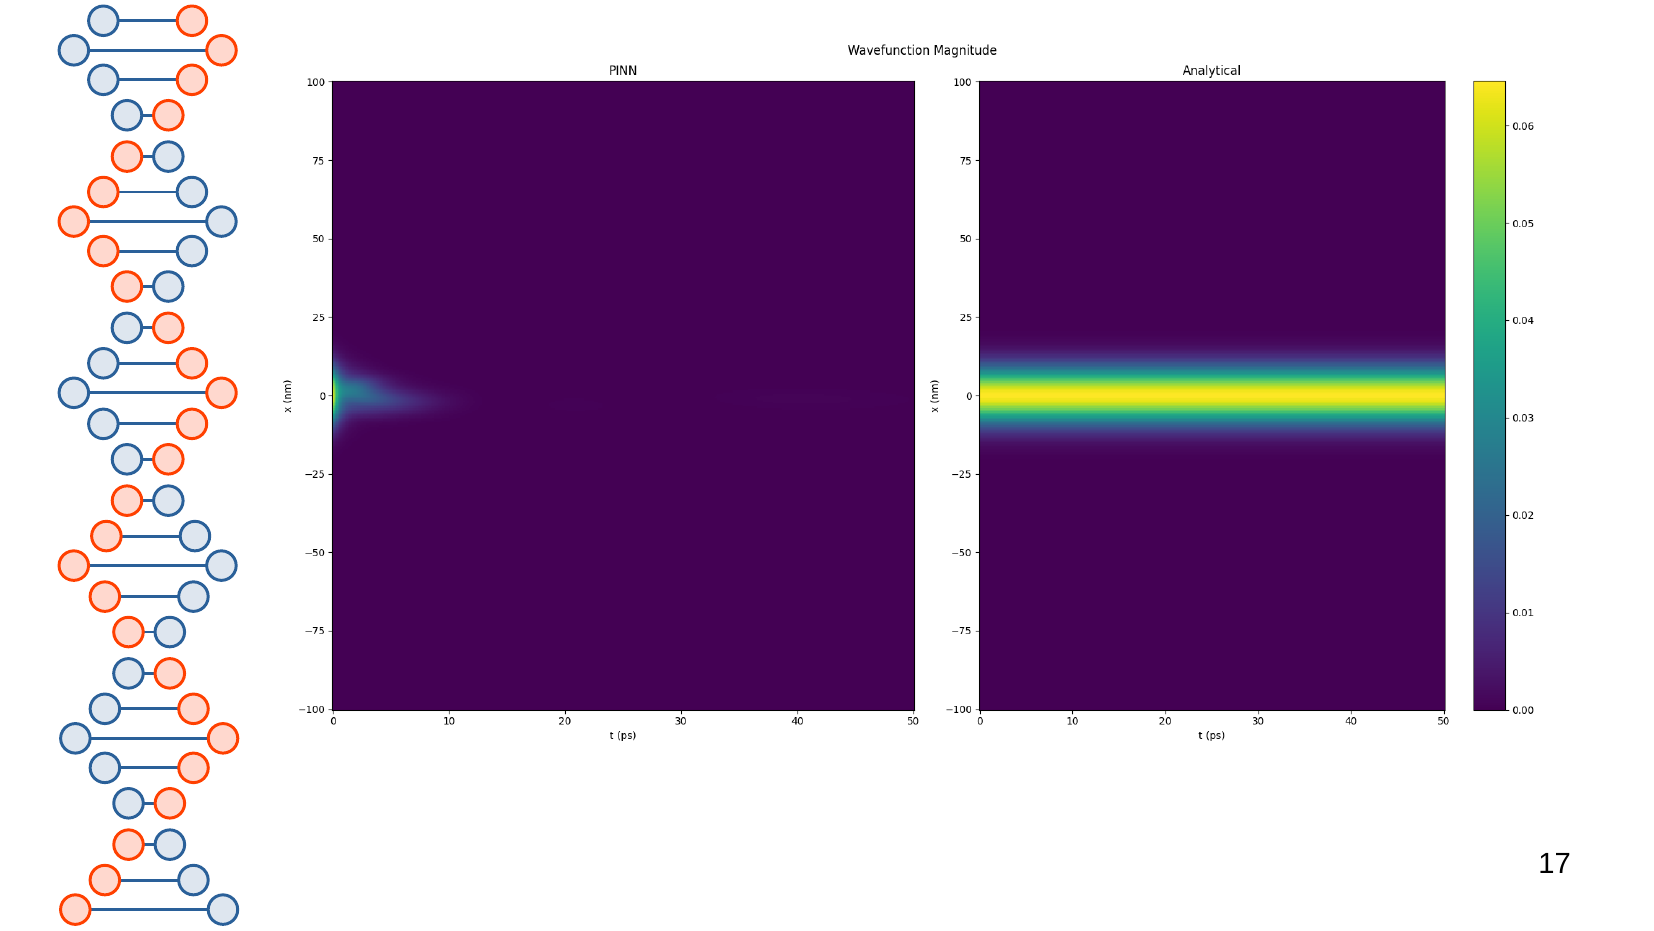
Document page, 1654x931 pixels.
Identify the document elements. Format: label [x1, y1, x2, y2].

picture [276, 37, 1541, 748]
